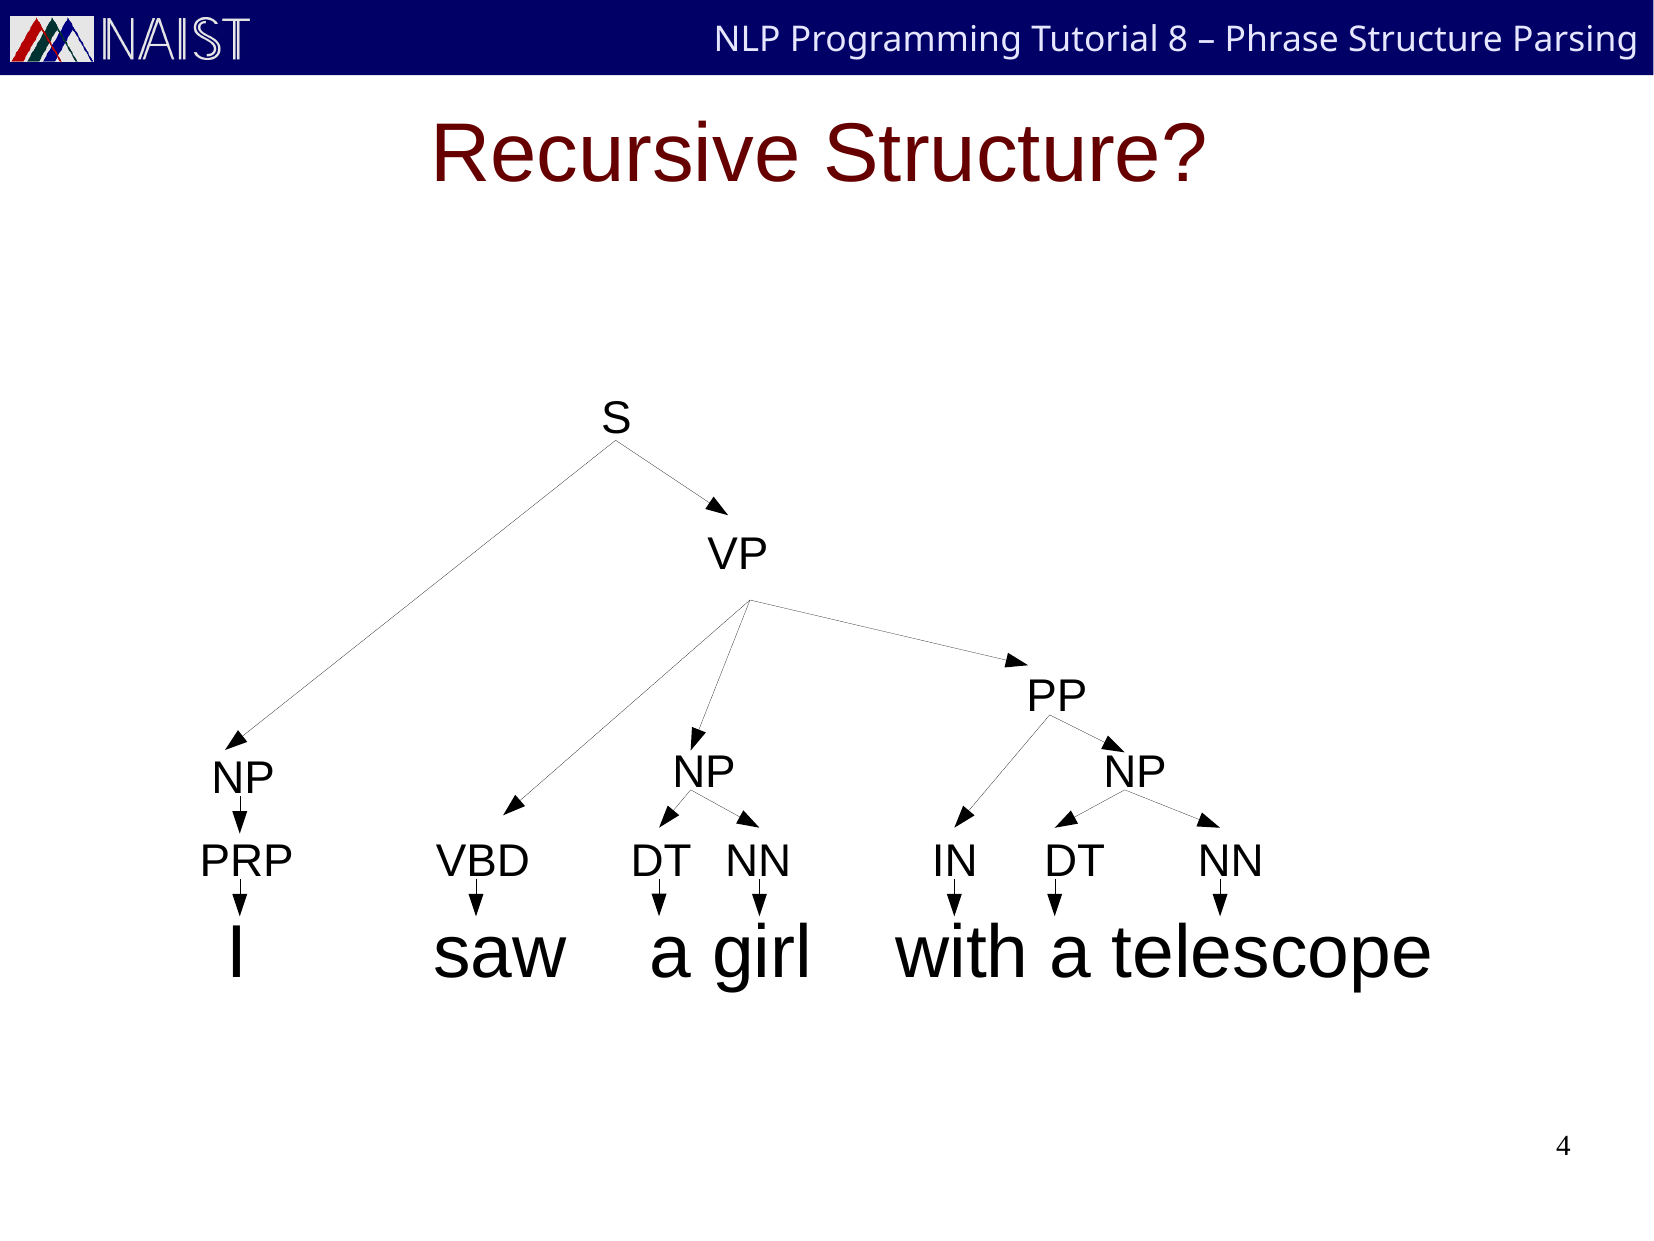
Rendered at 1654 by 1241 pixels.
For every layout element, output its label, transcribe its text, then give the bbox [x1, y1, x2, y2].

text_box VBD [421, 827, 545, 894]
picture [10, 16, 94, 62]
text_box NP [1088, 738, 1182, 805]
text_box IN [917, 827, 993, 894]
text_box PP [1011, 662, 1103, 729]
text_box NP [657, 738, 751, 805]
text_box NP [196, 744, 290, 811]
text_box I saw a girl with a telescope [211, 902, 1449, 1002]
picture [102, 17, 251, 57]
text_box VP [692, 520, 784, 587]
text_box DT [615, 827, 707, 894]
title Recursive Structure? [75, 57, 1564, 249]
text_box S [586, 384, 647, 451]
text_box NN [1182, 827, 1279, 894]
text_box NN [710, 827, 807, 894]
text_box PRP [184, 827, 309, 894]
text_box DT [1029, 827, 1121, 894]
